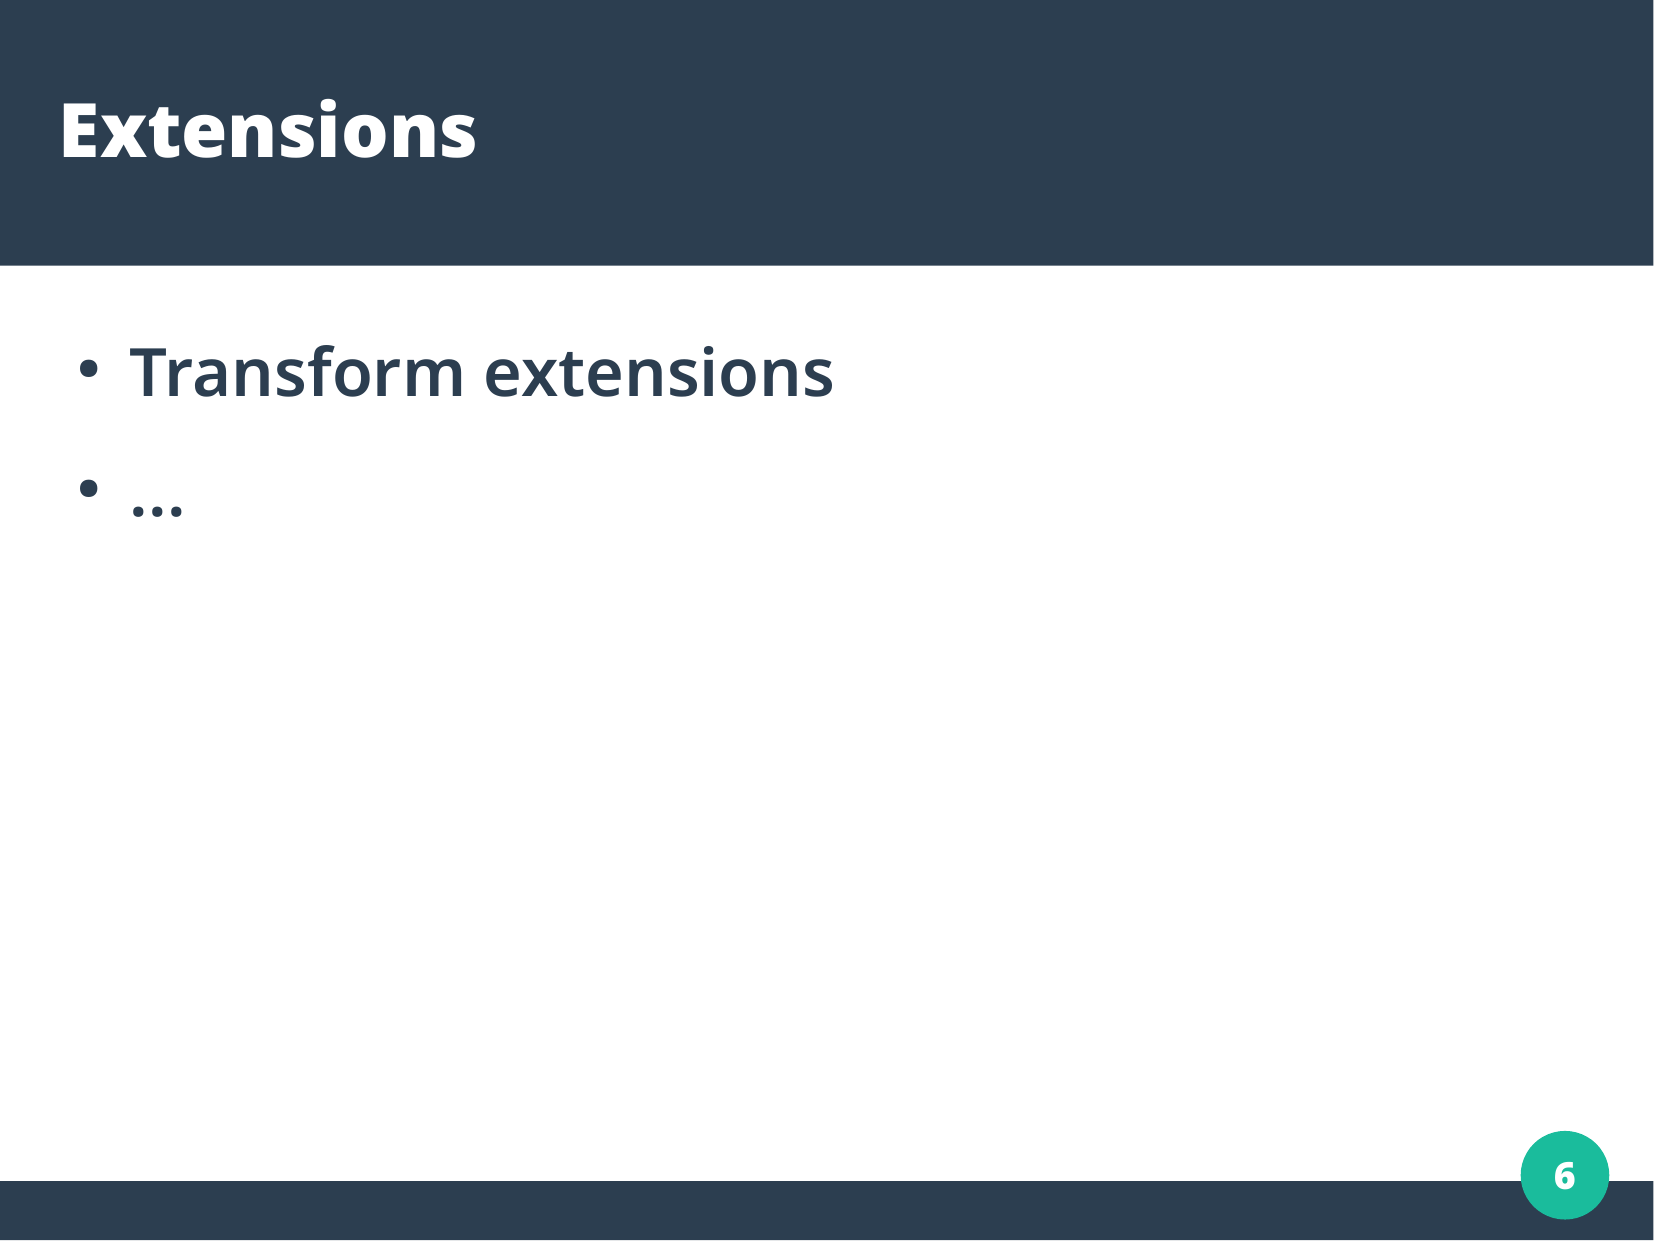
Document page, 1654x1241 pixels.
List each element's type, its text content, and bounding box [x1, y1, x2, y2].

title Extensions [59, 49, 1595, 207]
list Transform extensions ... [59, 324, 1595, 1152]
